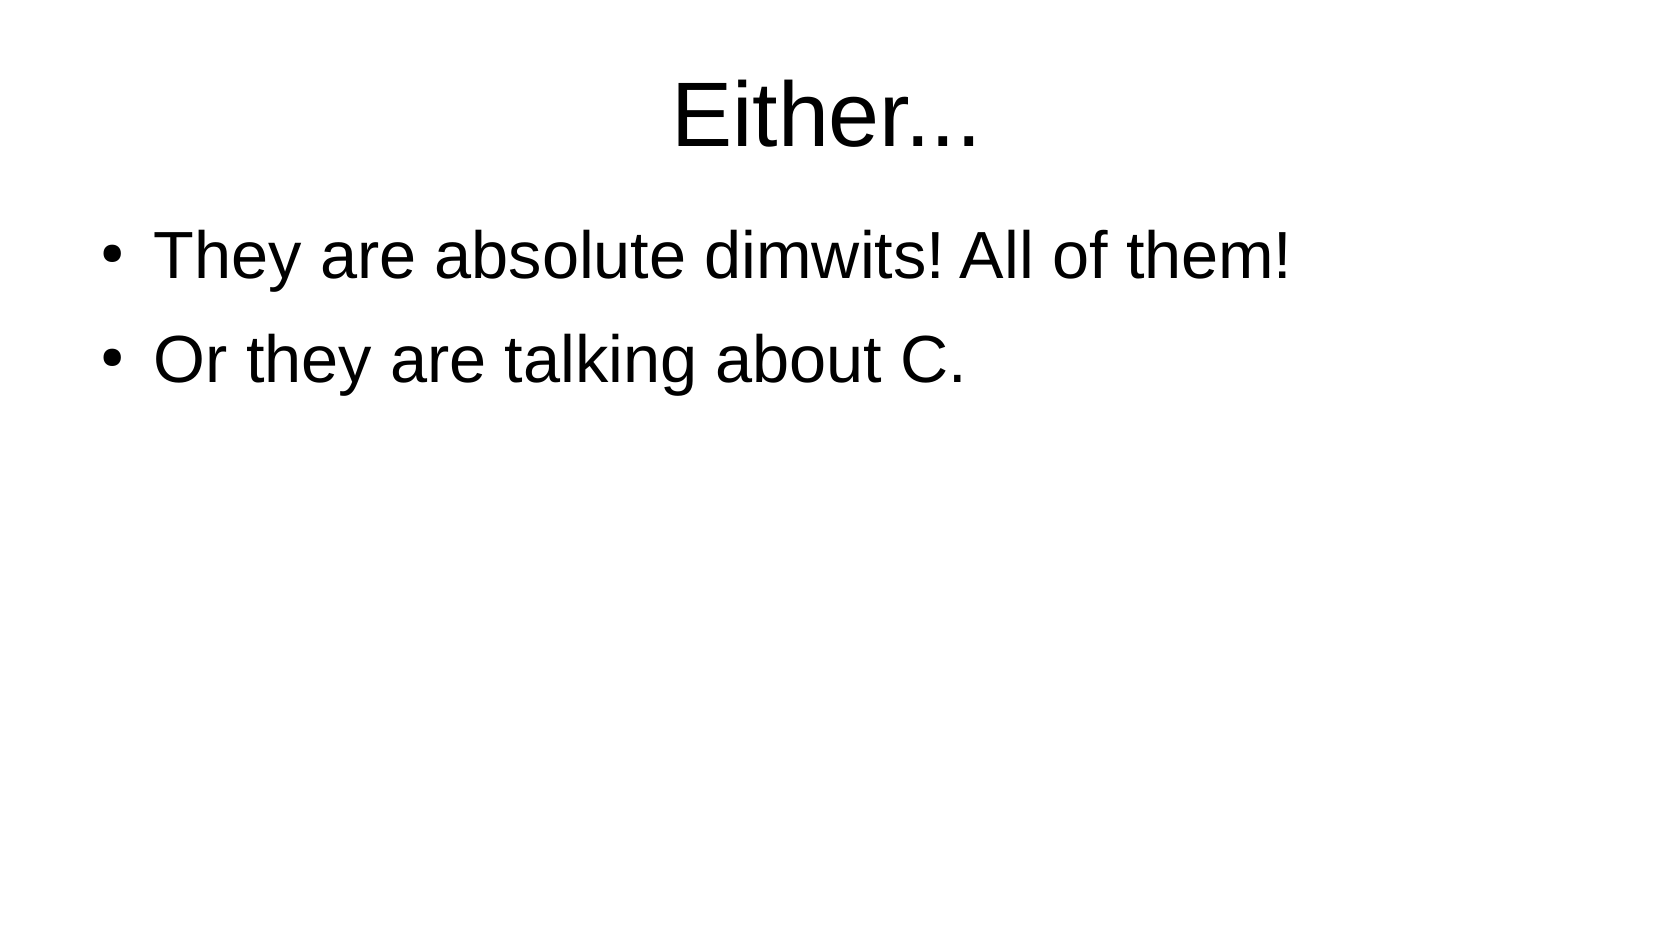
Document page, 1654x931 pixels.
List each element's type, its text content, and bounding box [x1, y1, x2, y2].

list They are absolute dimwits! All of them! Or they are talking about C. [82, 217, 1571, 758]
title Either... [82, 37, 1571, 193]
